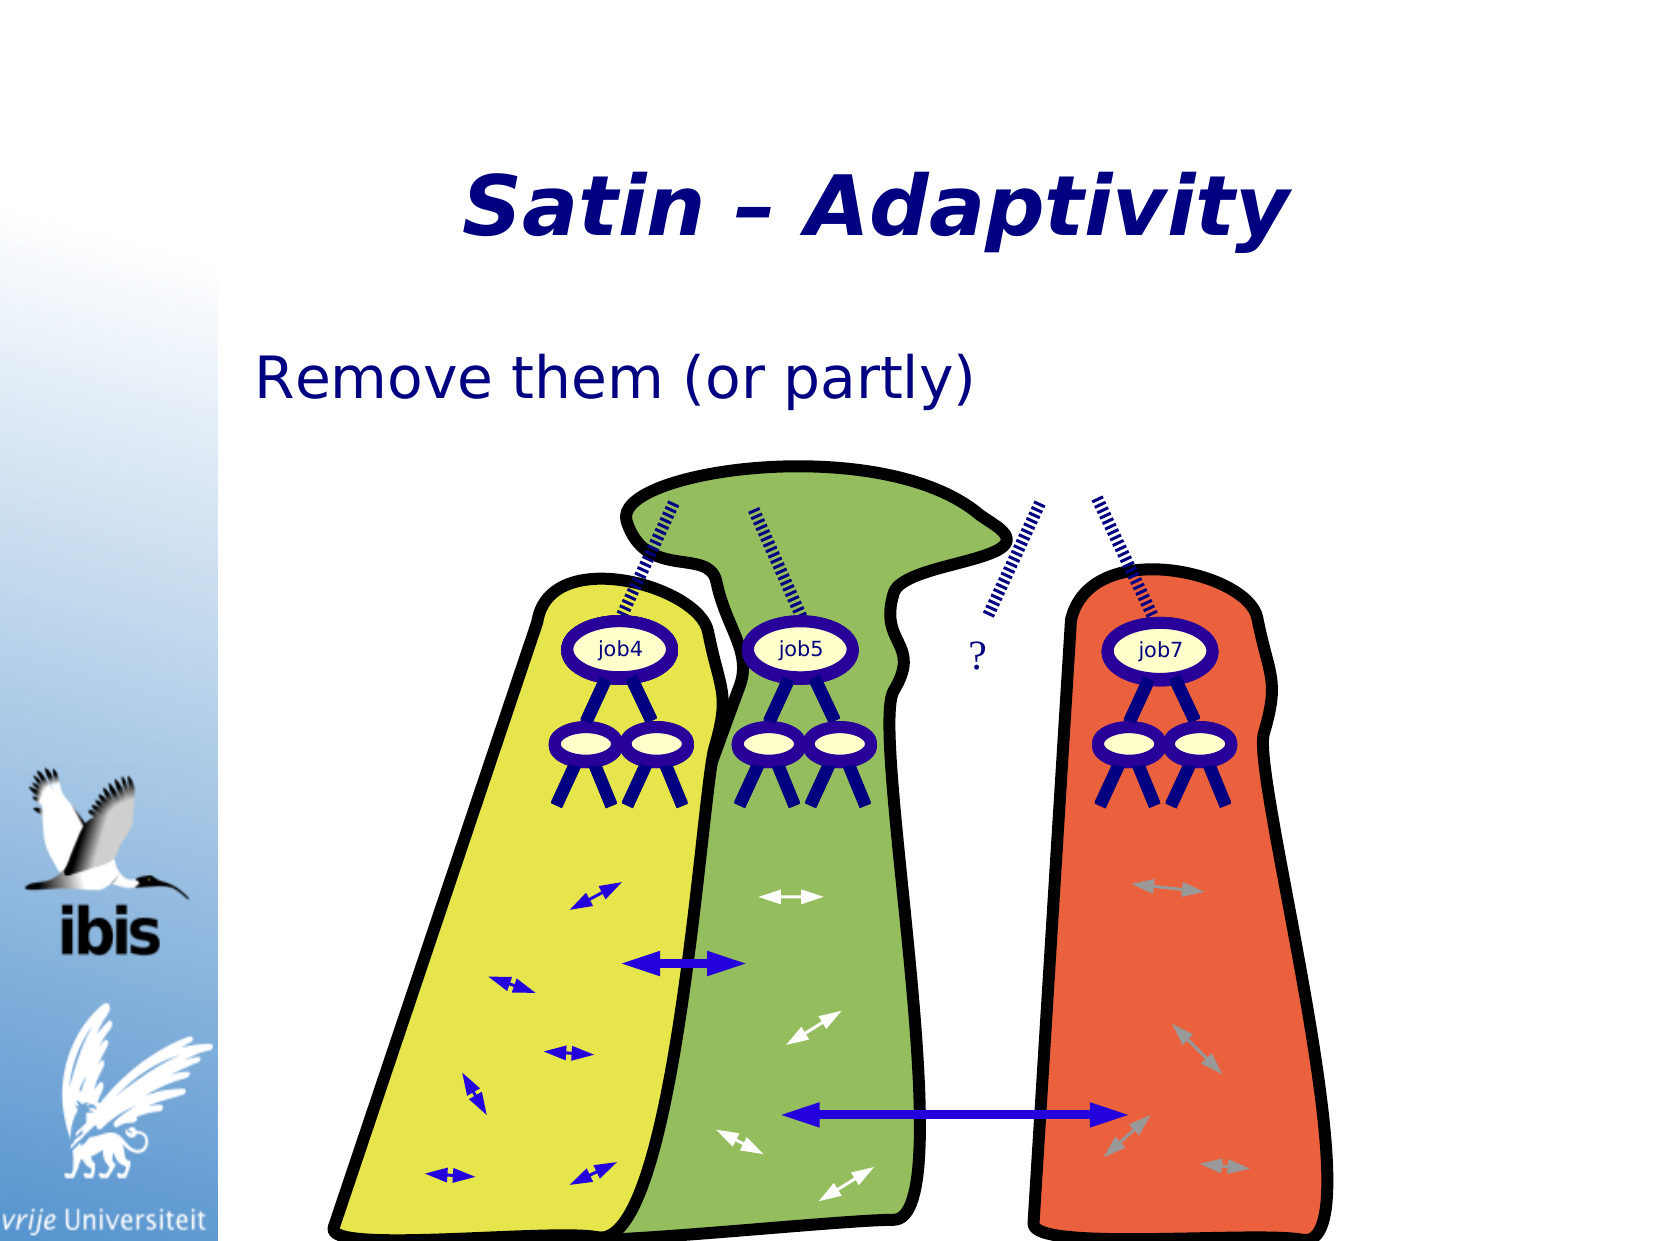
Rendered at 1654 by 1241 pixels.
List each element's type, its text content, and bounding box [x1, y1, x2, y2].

picture [0, 0, 218, 1241]
text_box job5 [778, 637, 846, 666]
text_box [1168, 727, 1232, 763]
text_box job7 [1138, 638, 1206, 667]
text_box [737, 727, 801, 763]
text_box [1033, 1196, 1327, 1241]
text_box [1107, 622, 1213, 681]
text_box [1097, 727, 1161, 763]
title Satin – Adaptivity [219, 102, 1534, 311]
text_box [747, 621, 853, 679]
text_box job4 [598, 637, 665, 666]
list Remove them (or partly) [236, 344, 1534, 1196]
text_box [554, 727, 618, 763]
text_box [808, 727, 872, 763]
text_box [567, 621, 672, 679]
text_box [625, 727, 689, 763]
text_box [333, 1196, 914, 1241]
text_box ? [968, 632, 1035, 679]
